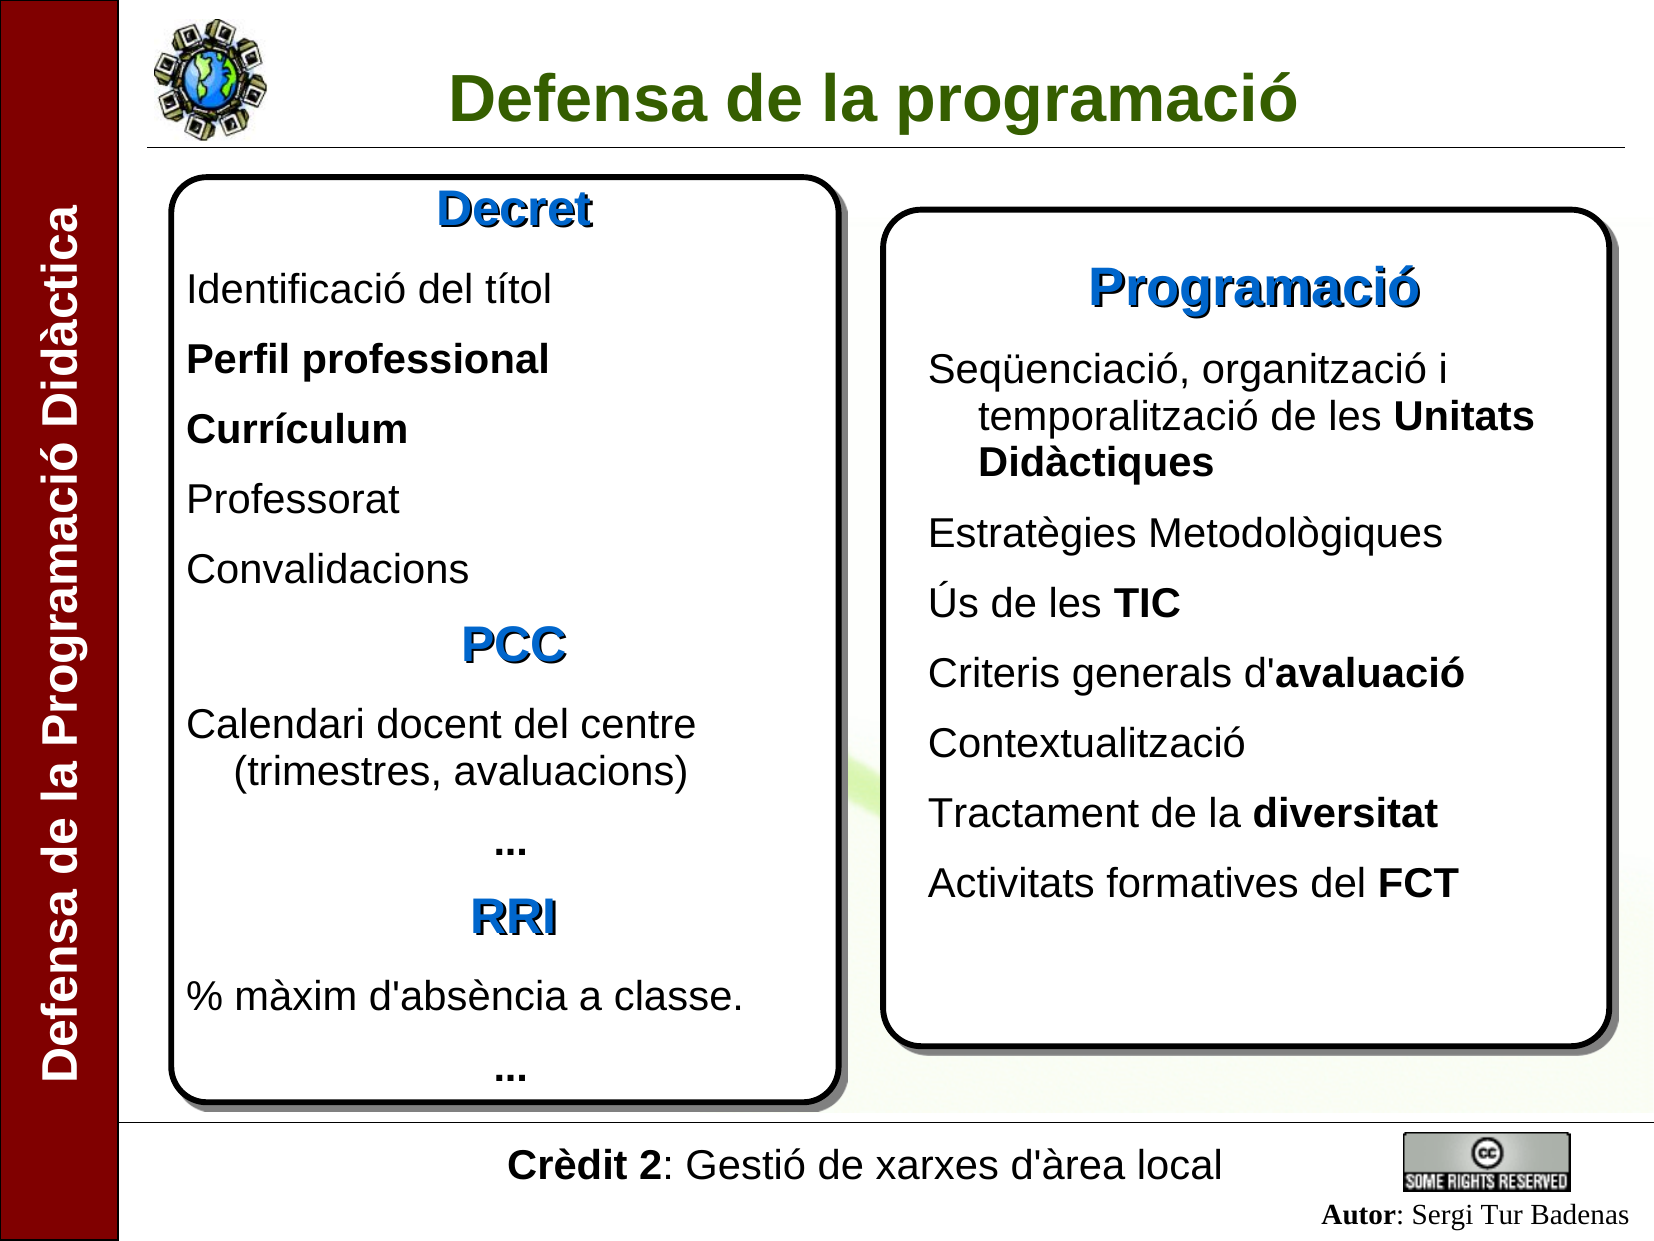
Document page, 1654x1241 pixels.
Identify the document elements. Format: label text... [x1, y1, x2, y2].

picture [1403, 1132, 1571, 1192]
list Decret Identificació del títol Perfil professional Currículum Professorat Convalidacions PCC Calendari docent del centre (trimestres, avaluacions) ... RRI % màxim d'absència a classe. ... [171, 177, 839, 1103]
title Defensa de la programació [129, 49, 1619, 148]
picture [154, 19, 268, 49]
picture [700, 217, 1654, 1113]
list Programació Seqüenciació, organització i temporalització de les Unitats Didàctiques Estratègies Metodològiques Ús de les TIC Criteris generals d'avaluació Contextualització Tractament de la diversitat Activitats formatives del FCT [883, 209, 1610, 1047]
